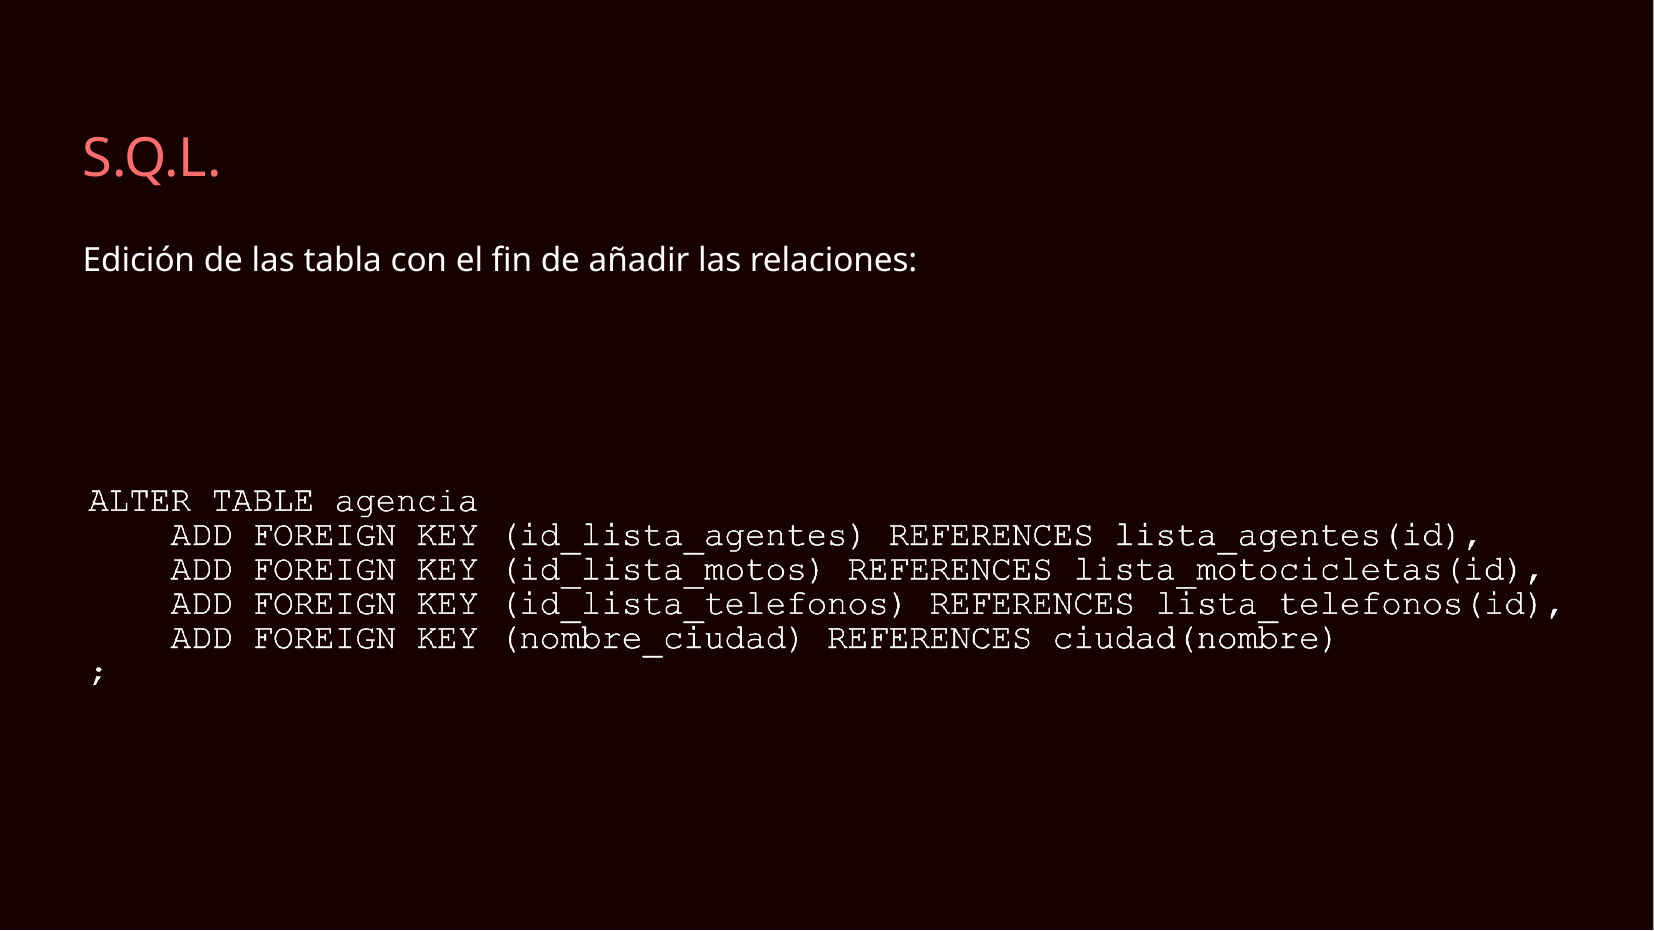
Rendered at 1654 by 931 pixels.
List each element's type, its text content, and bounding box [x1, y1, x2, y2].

picture [88, 490, 1565, 696]
list Edición de las tabla con el fin de añadir las relaciones: [82, 236, 1565, 325]
title S.Q.L. [82, 37, 1571, 193]
